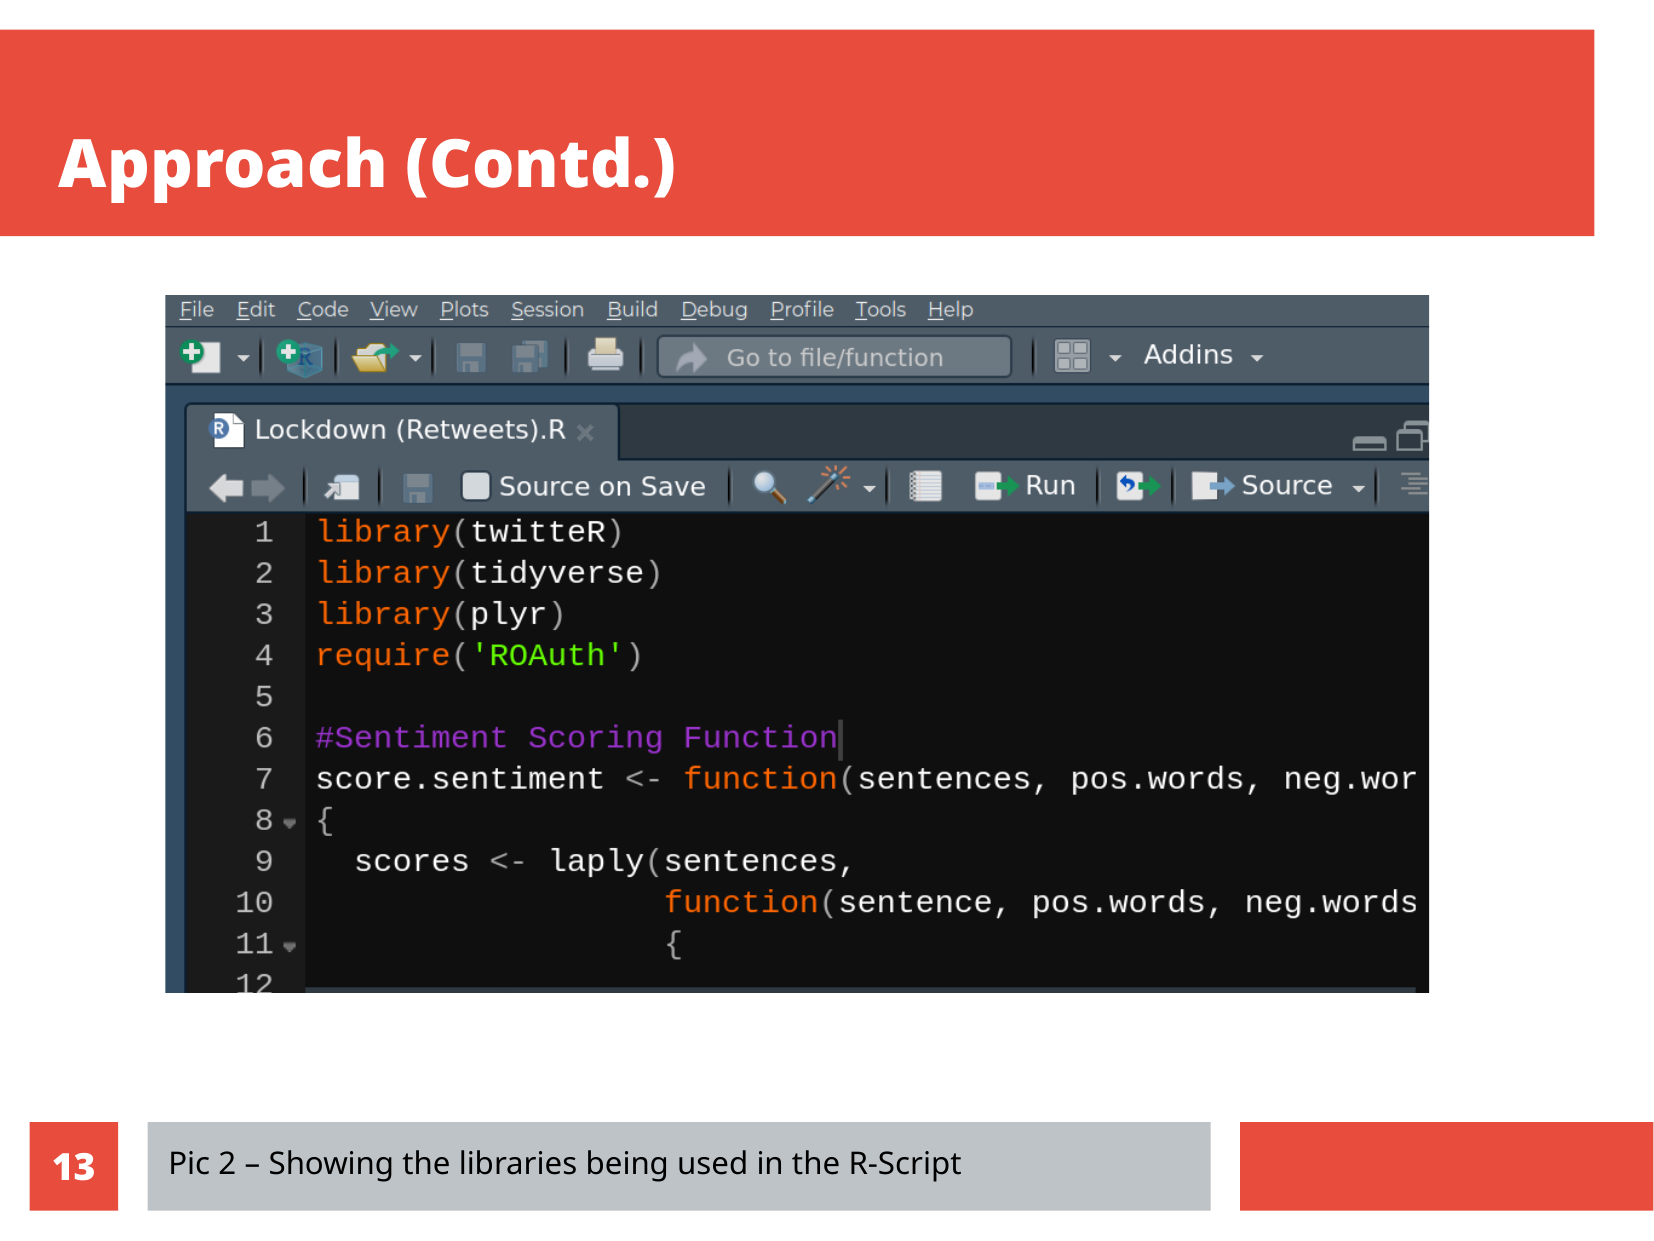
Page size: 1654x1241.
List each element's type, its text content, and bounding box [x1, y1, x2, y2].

picture [165, 295, 1430, 993]
title Approach (Contd.) [59, 59, 1595, 207]
text_box Pic 2 – Showing the libraries being used in the R-Script [153, 1133, 1217, 1217]
